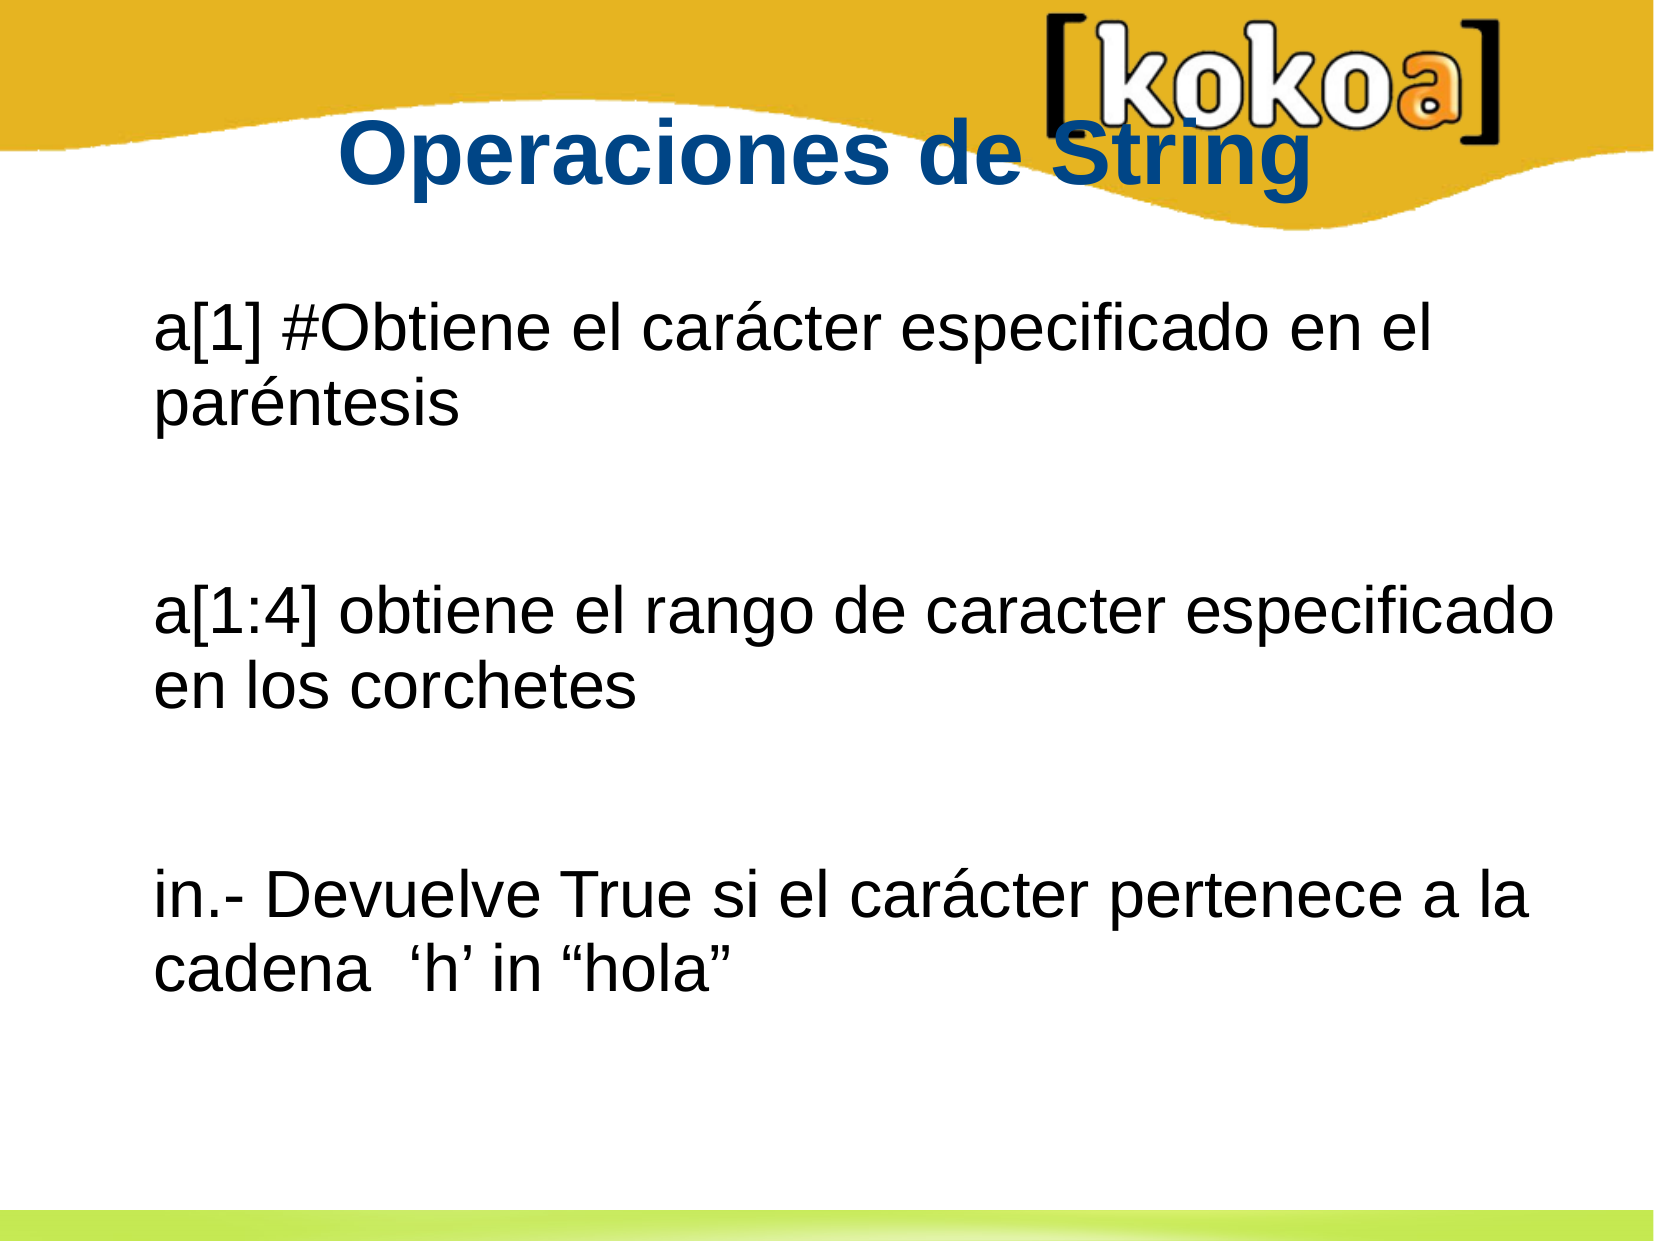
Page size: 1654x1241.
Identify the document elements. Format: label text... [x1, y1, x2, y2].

list a[1] #Obtiene el carácter especificado en el paréntesis a[1:4] obtiene el rango de caracter especificado en los corchetes in.- Devuelve True si el carácter pertenece a la cadena ‘h’ in “hola” [82, 290, 1571, 1111]
picture [0, 1210, 1654, 1241]
picture [0, 0, 1654, 488]
title Operaciones de String [82, 49, 1571, 257]
